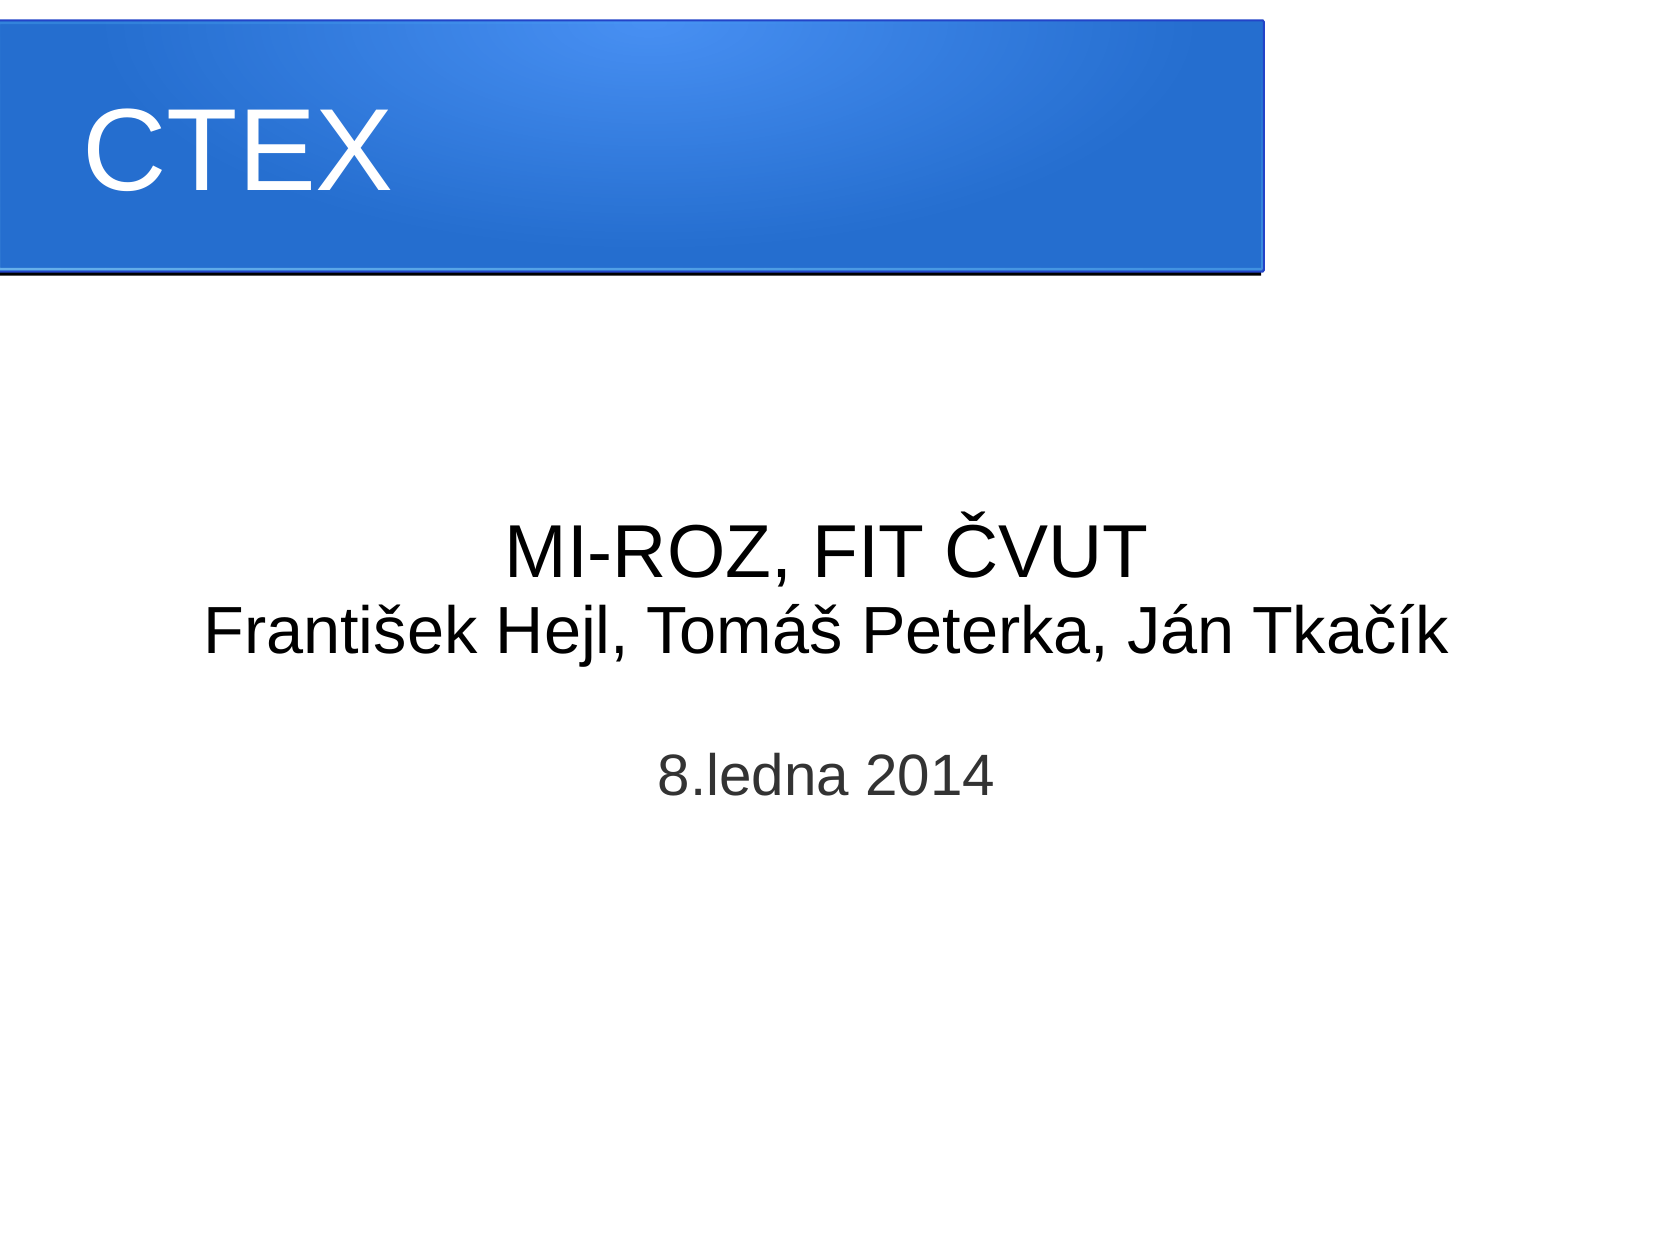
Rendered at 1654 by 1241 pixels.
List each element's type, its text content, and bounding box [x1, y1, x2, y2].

title CTEX [82, 47, 1235, 252]
subtitle MI-ROZ, FIT ČVUT František Hejl, Tomáš Peterka, Ján Tkačík 8.ledna 2014 [82, 299, 1571, 1019]
